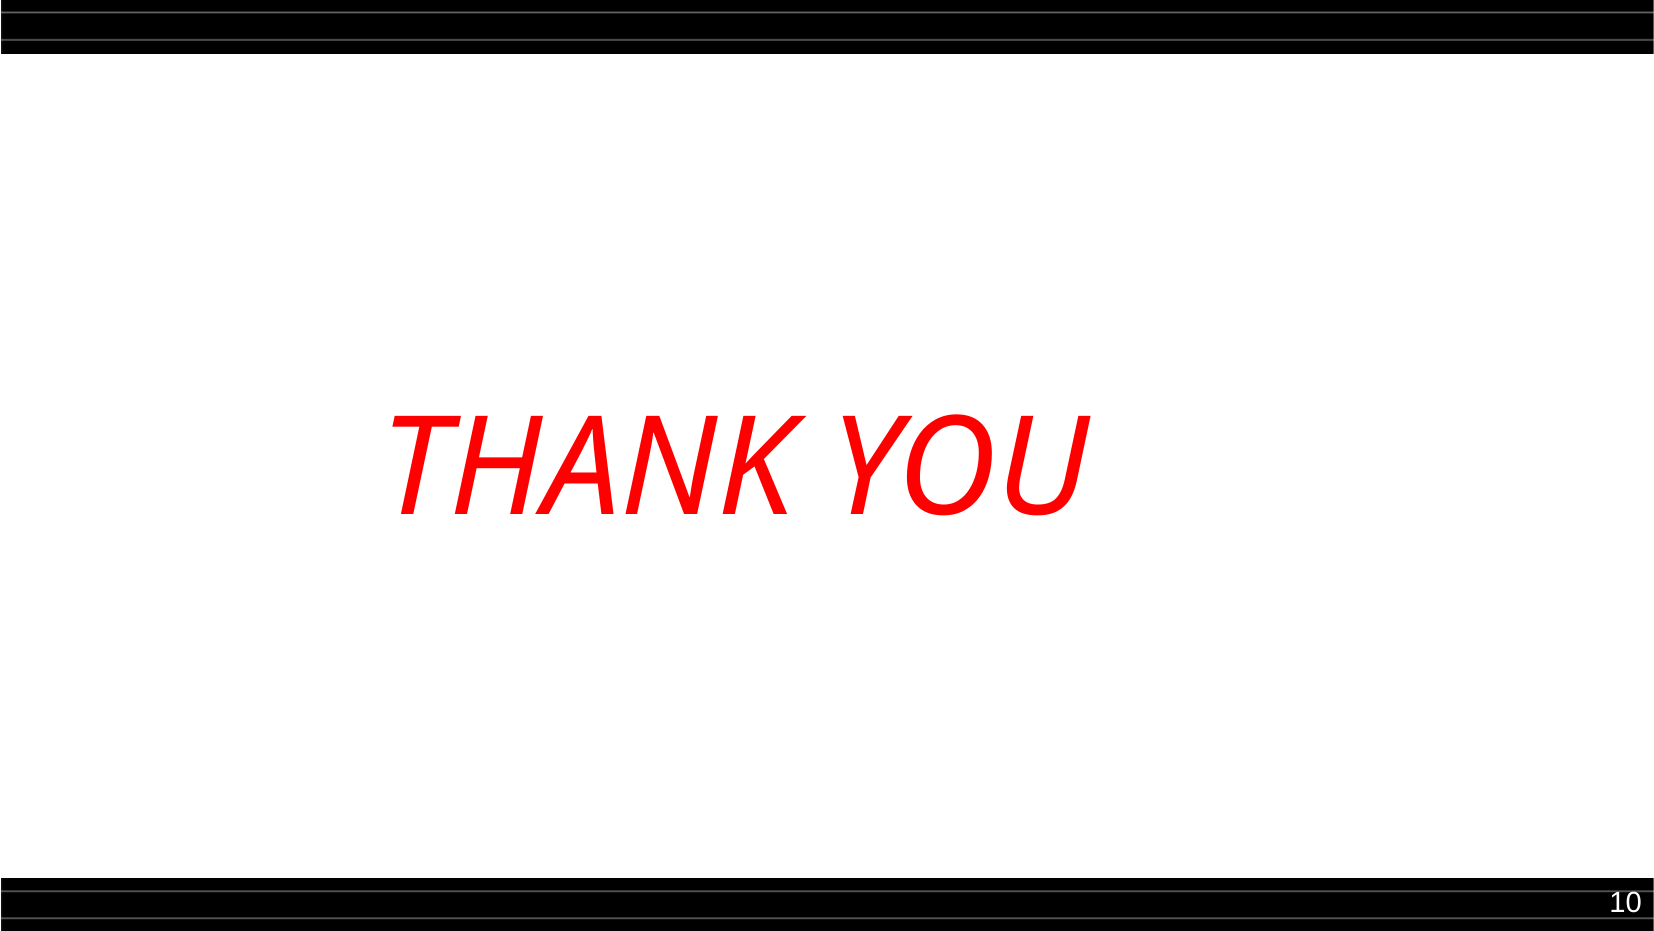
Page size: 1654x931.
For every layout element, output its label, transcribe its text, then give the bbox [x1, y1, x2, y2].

text_box THANK YOU [366, 360, 1207, 558]
picture [1, 0, 1654, 54]
picture [1, 878, 1654, 931]
